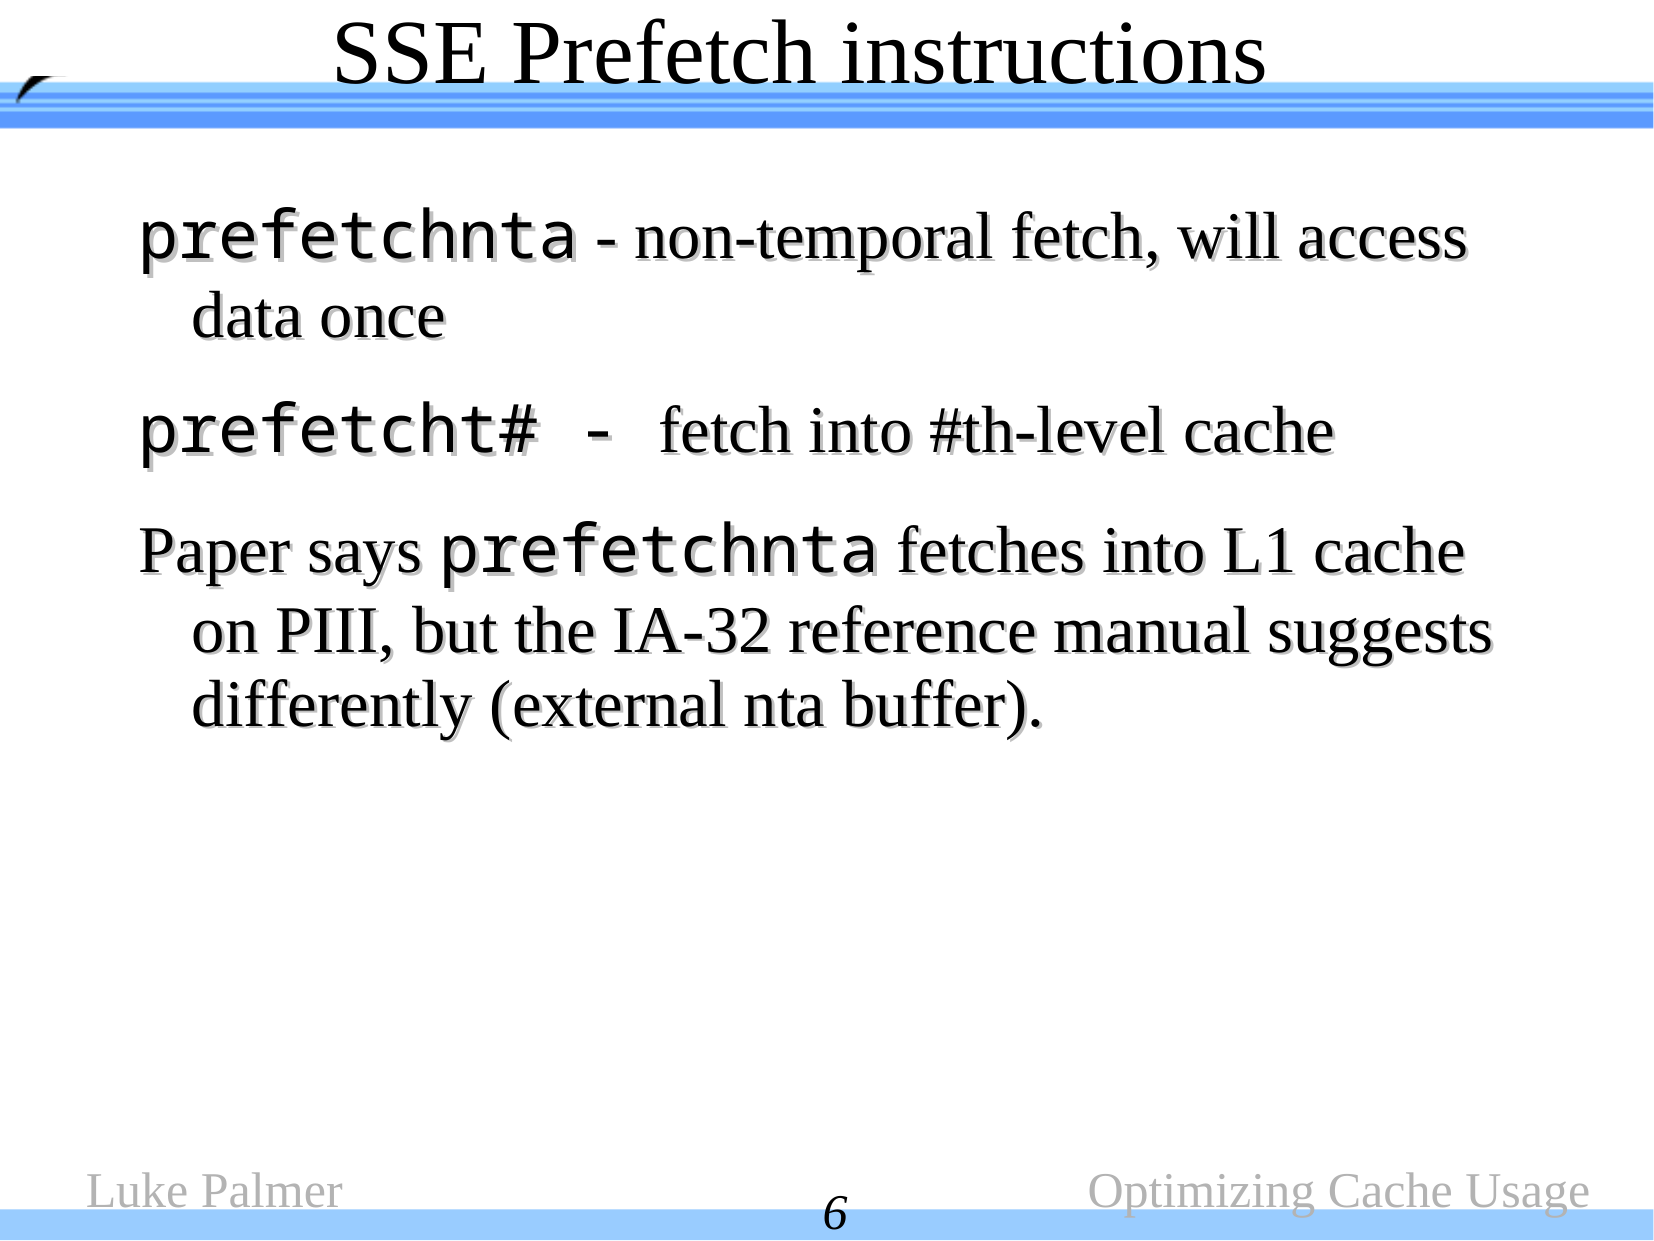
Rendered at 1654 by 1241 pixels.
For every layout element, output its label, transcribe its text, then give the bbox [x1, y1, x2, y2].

list prefetchnta - non-temporal fetch, will access data once prefetcht# - fetch into #th-level cache Paper says prefetchnta fetches into L1 cache on PIII, but the IA-32 reference manual suggests differently (external nta buffer). [120, 187, 1533, 1195]
picture [0, 0, 1654, 133]
title SSE Prefetch instructions [94, 0, 1507, 107]
